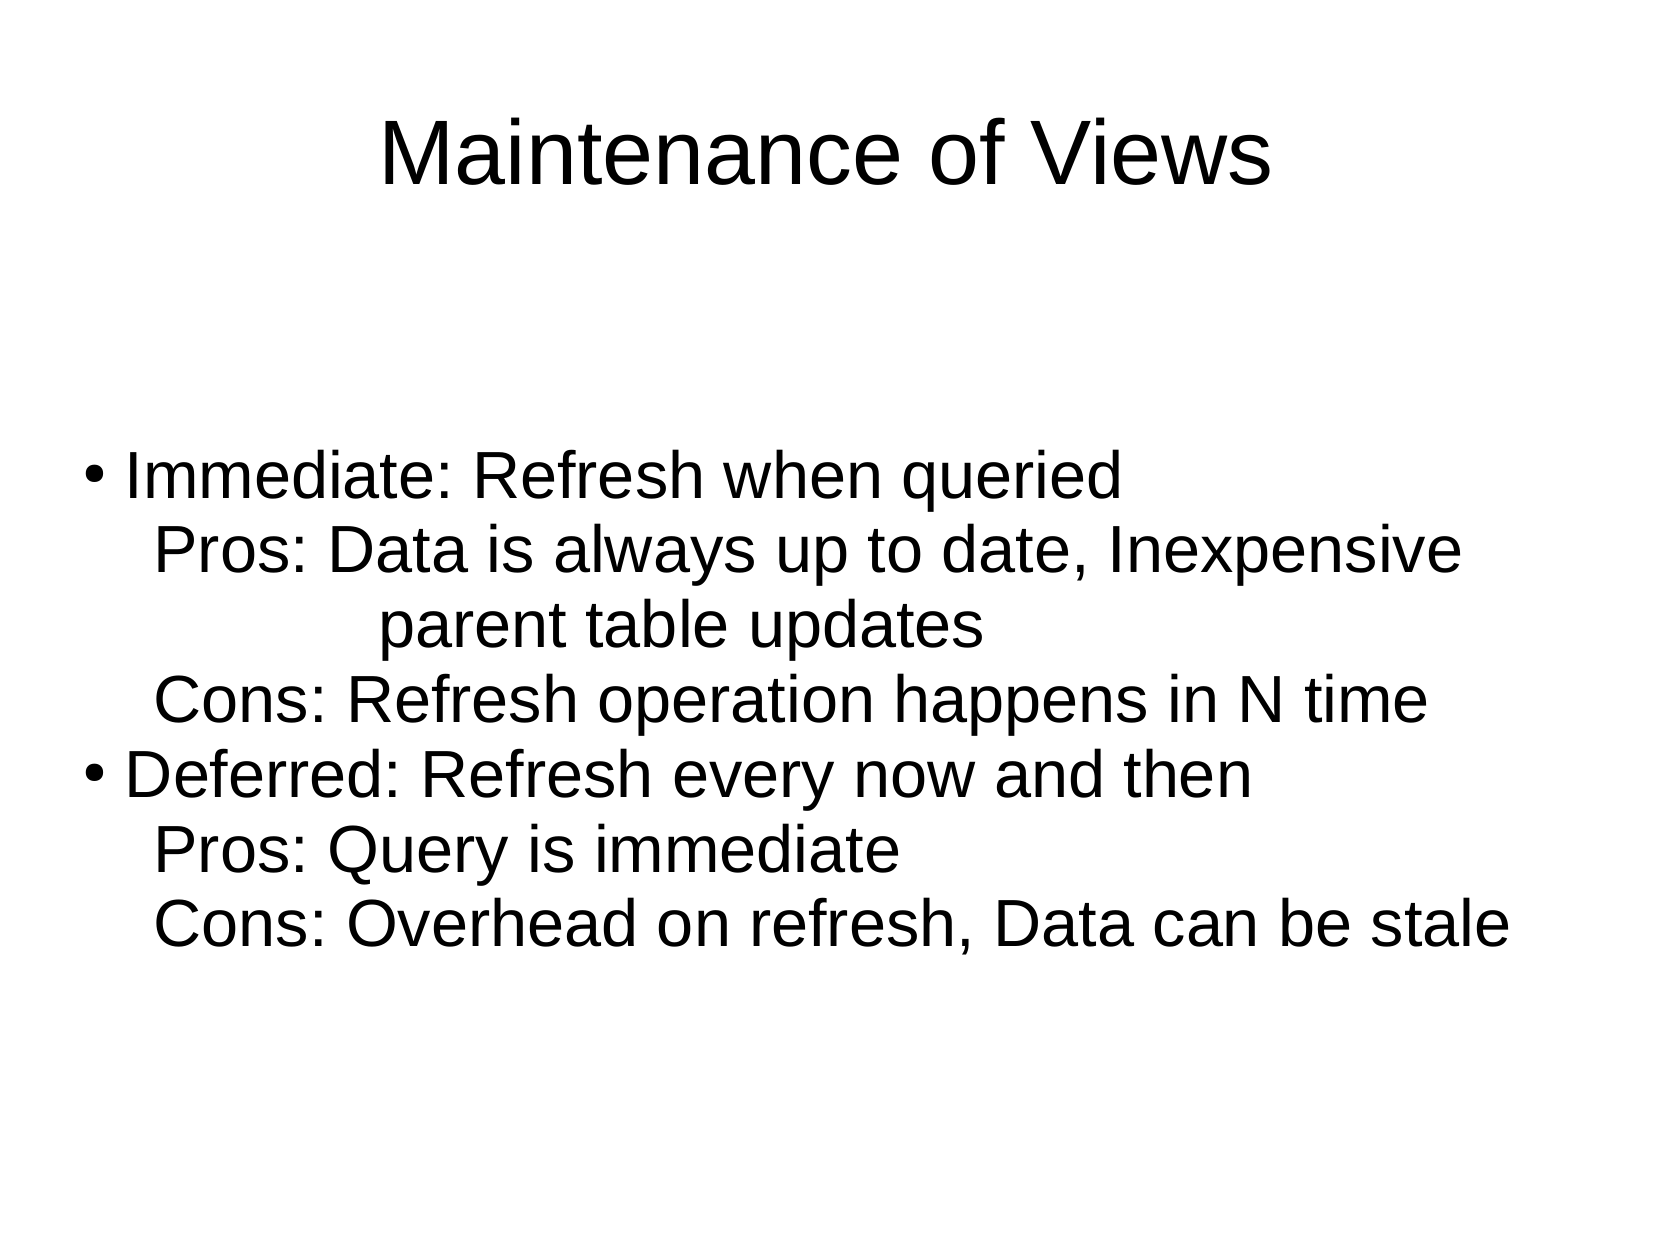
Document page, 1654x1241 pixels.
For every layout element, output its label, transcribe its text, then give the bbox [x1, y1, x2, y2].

subtitle Immediate: Refresh when queried Pros: Data is always up to date, Inexpensive parent table updates Cons: Refresh operation happens in N time Deferred: Refresh every now and then Pros: Query is immediate Cons: Overhead on refresh, Data can be stale [82, 297, 1571, 1102]
title Maintenance of Views [82, 56, 1571, 250]
